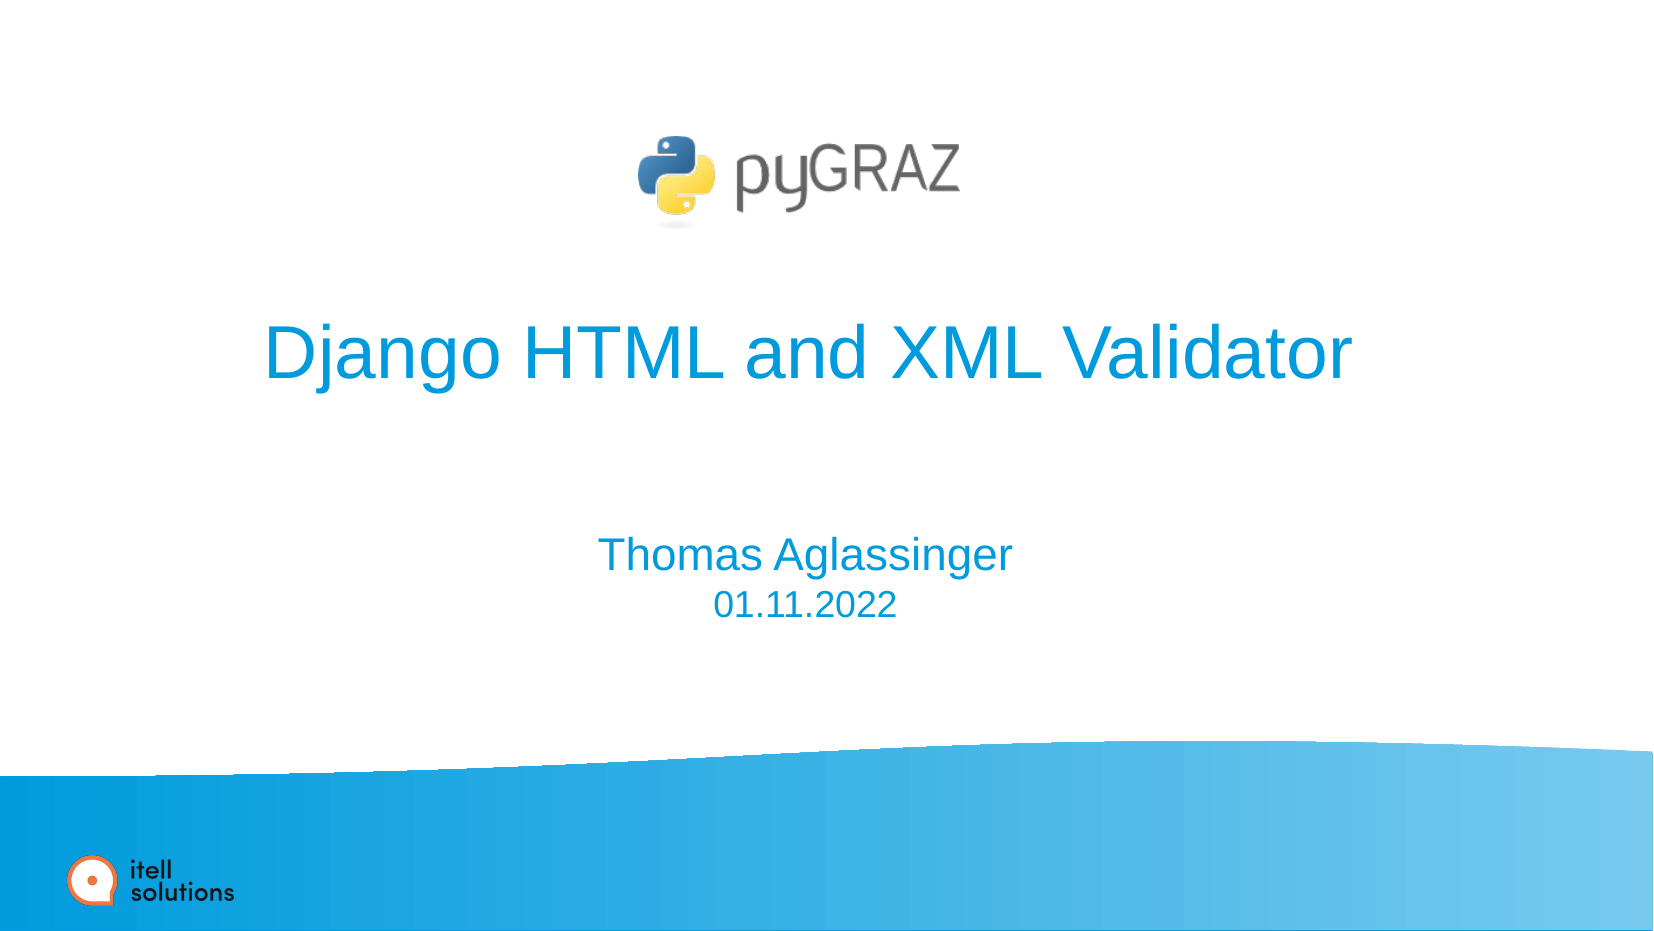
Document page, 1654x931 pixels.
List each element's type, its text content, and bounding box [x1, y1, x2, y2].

text_box Thomas Aglassinger 01.11.2022 [387, 524, 1224, 609]
picture [638, 136, 960, 230]
title Django HTML and XML Validator [70, 265, 1547, 443]
picture [68, 856, 117, 905]
picture [180, 885, 186, 899]
